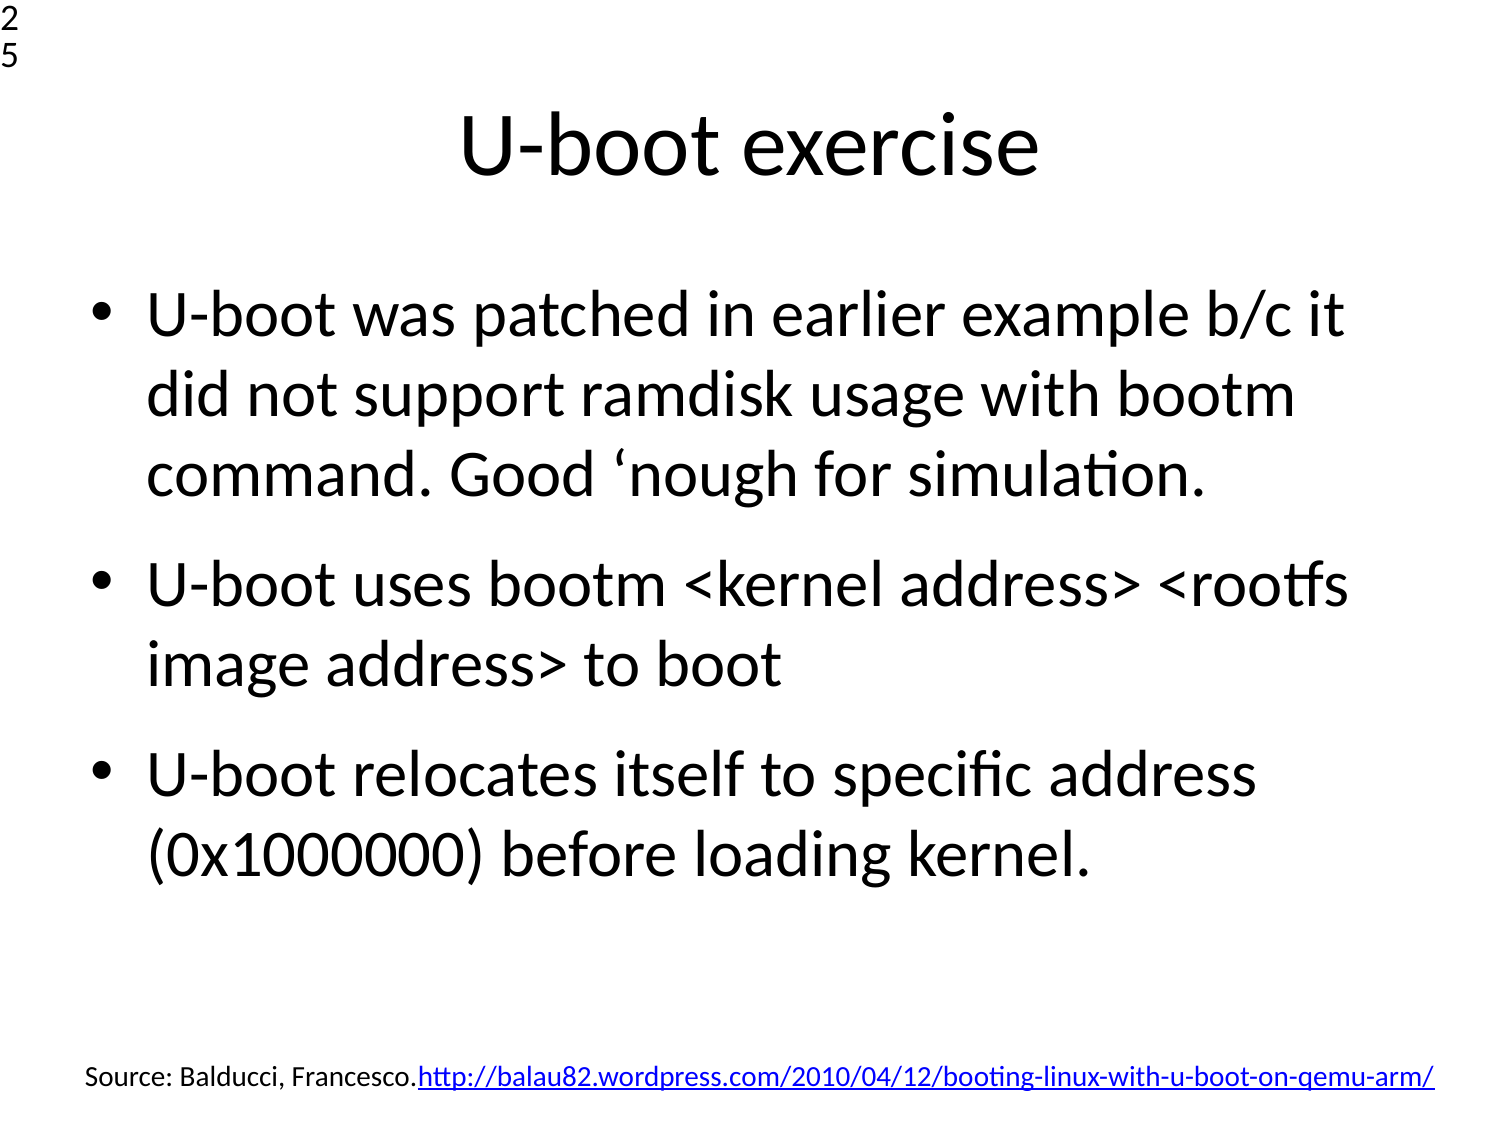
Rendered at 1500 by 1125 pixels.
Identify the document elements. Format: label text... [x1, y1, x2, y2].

text_box Source: Balducci, Francesco.http://balau82.wordpress.com/2010/04/12/booting-linux-with-u-boot-on-qemu-arm/ [70, 1049, 1450, 1100]
list U-boot was patched in earlier example b/c it did not support ramdisk usage with bootm command. Good ‘nough for simulation. U-boot uses bootm <kernel address> <rootfs image address> to boot U-boot relocates itself to specific address (0x1000000) before loading kernel. [75, 262, 1425, 1005]
title U-boot exercise [75, 45, 1425, 233]
